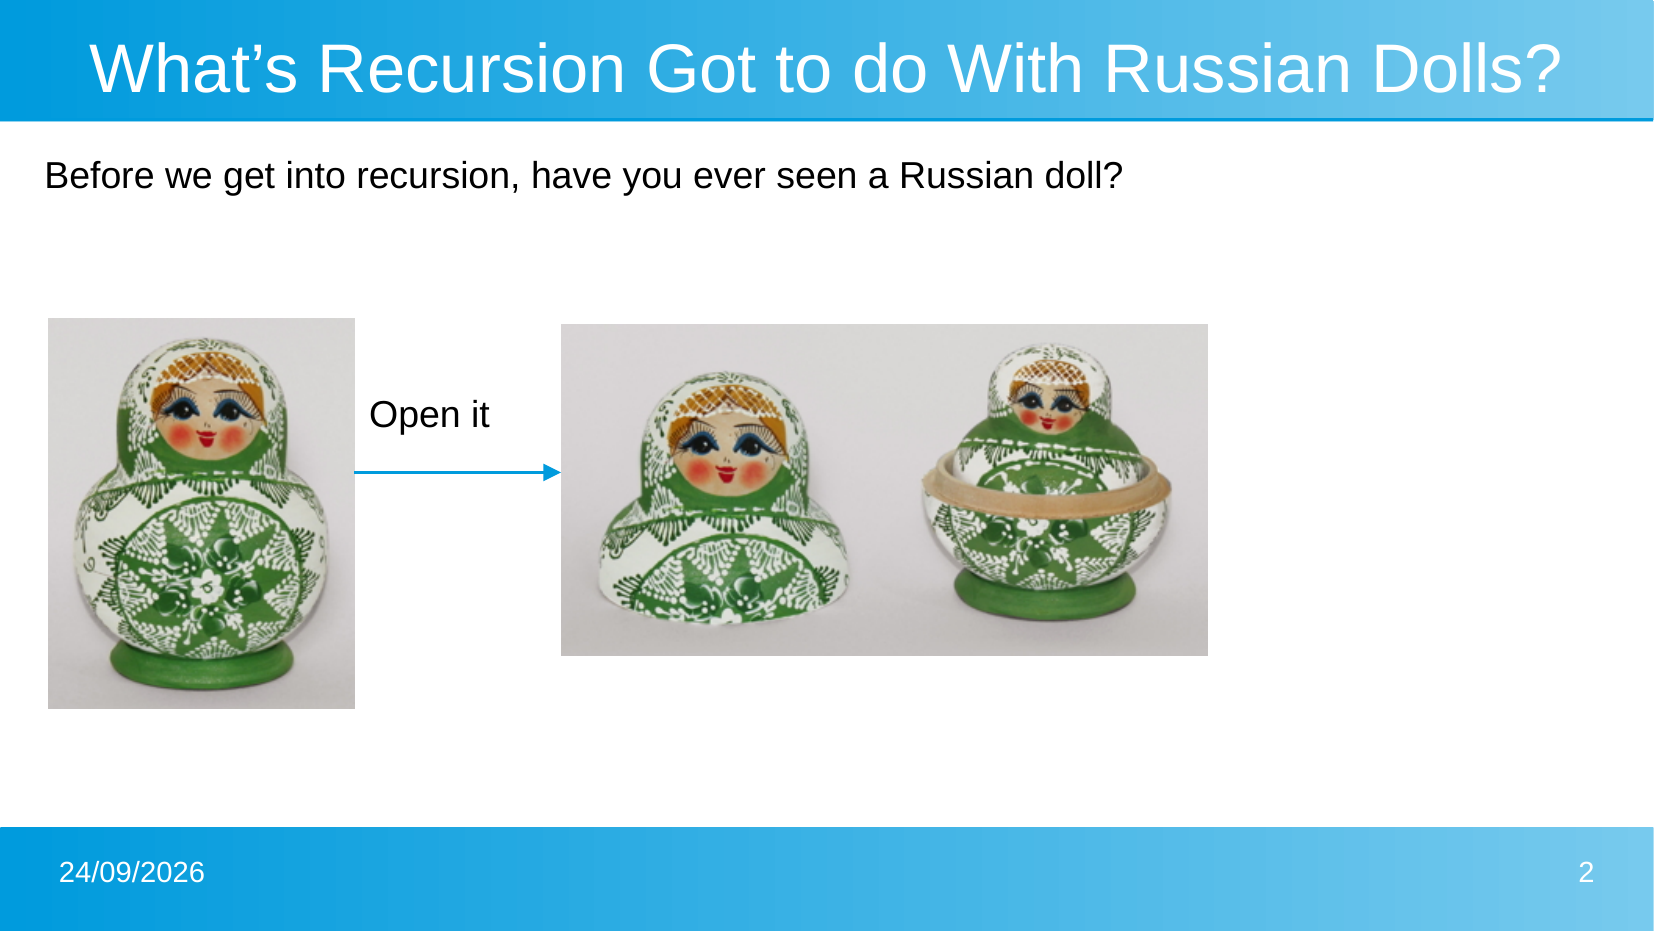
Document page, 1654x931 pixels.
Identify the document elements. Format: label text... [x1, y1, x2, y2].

picture [48, 318, 355, 709]
title What’s Recursion Got to do With Russian Dolls? [59, 29, 1595, 108]
picture [561, 324, 1208, 656]
text_box Before we get into recursion, have you ever seen a Russian doll? [29, 147, 1595, 205]
text_box Open it [354, 386, 532, 443]
